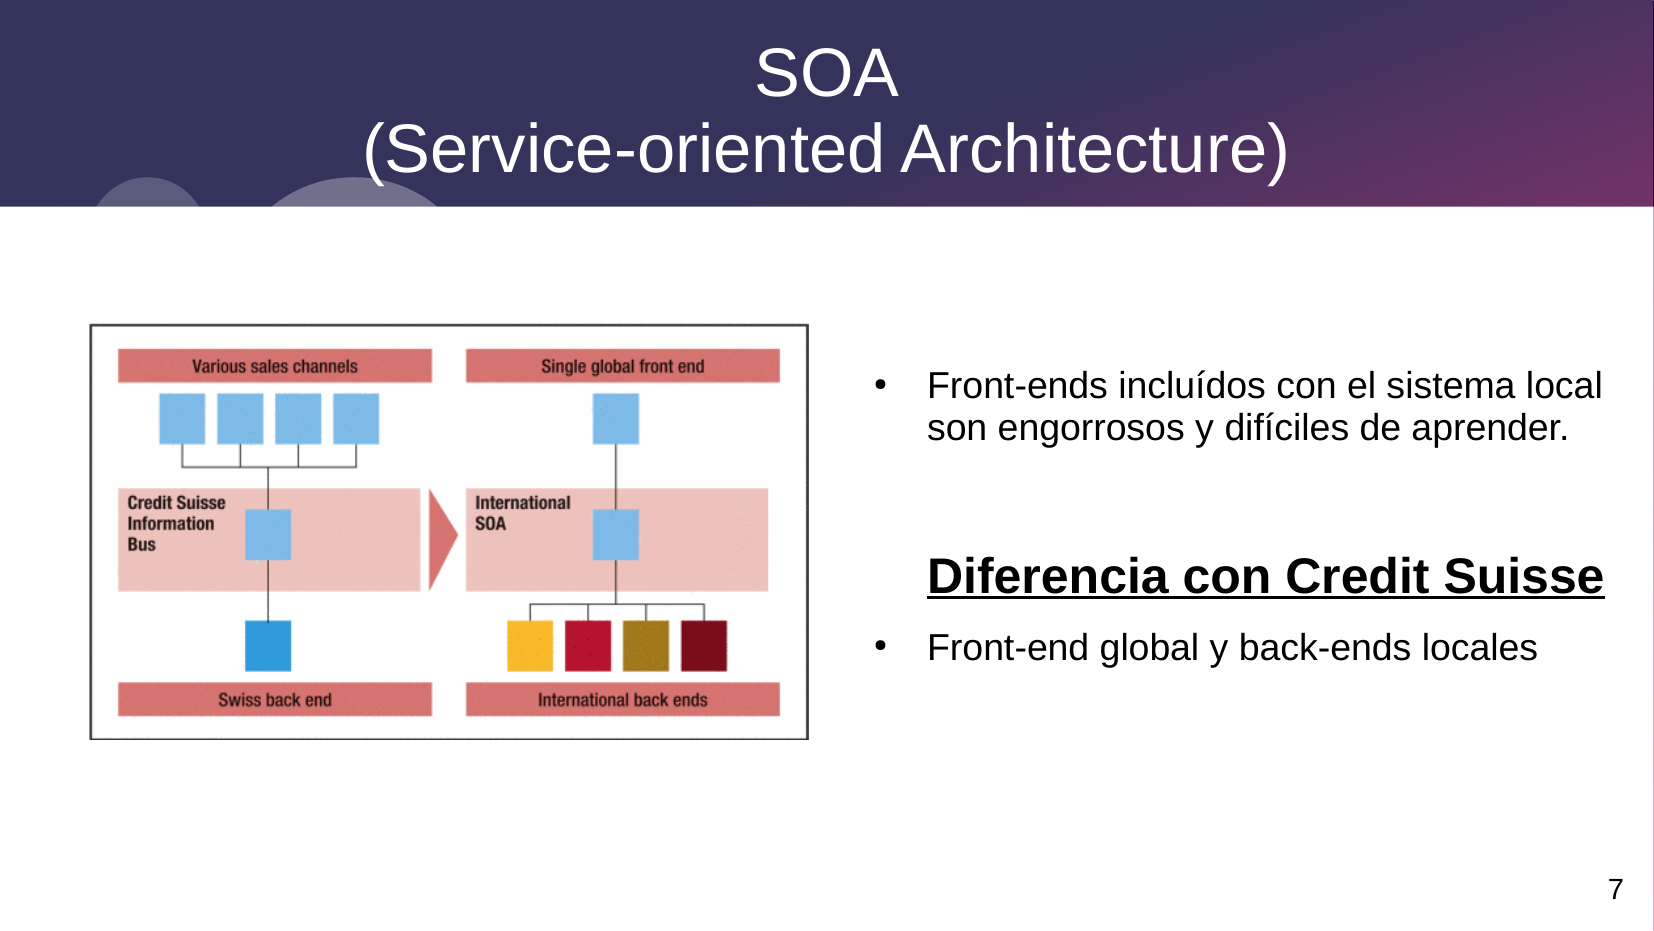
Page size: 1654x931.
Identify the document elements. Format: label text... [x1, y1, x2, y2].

title SOA (Service-oriented Architecture) [88, 29, 1565, 192]
picture [88, 323, 809, 740]
list Front-ends incluídos con el sistema local son engorrosos y difíciles de aprender. Diferencia con Credit Suisse Front-end global y back-ends locales [856, 236, 1613, 827]
